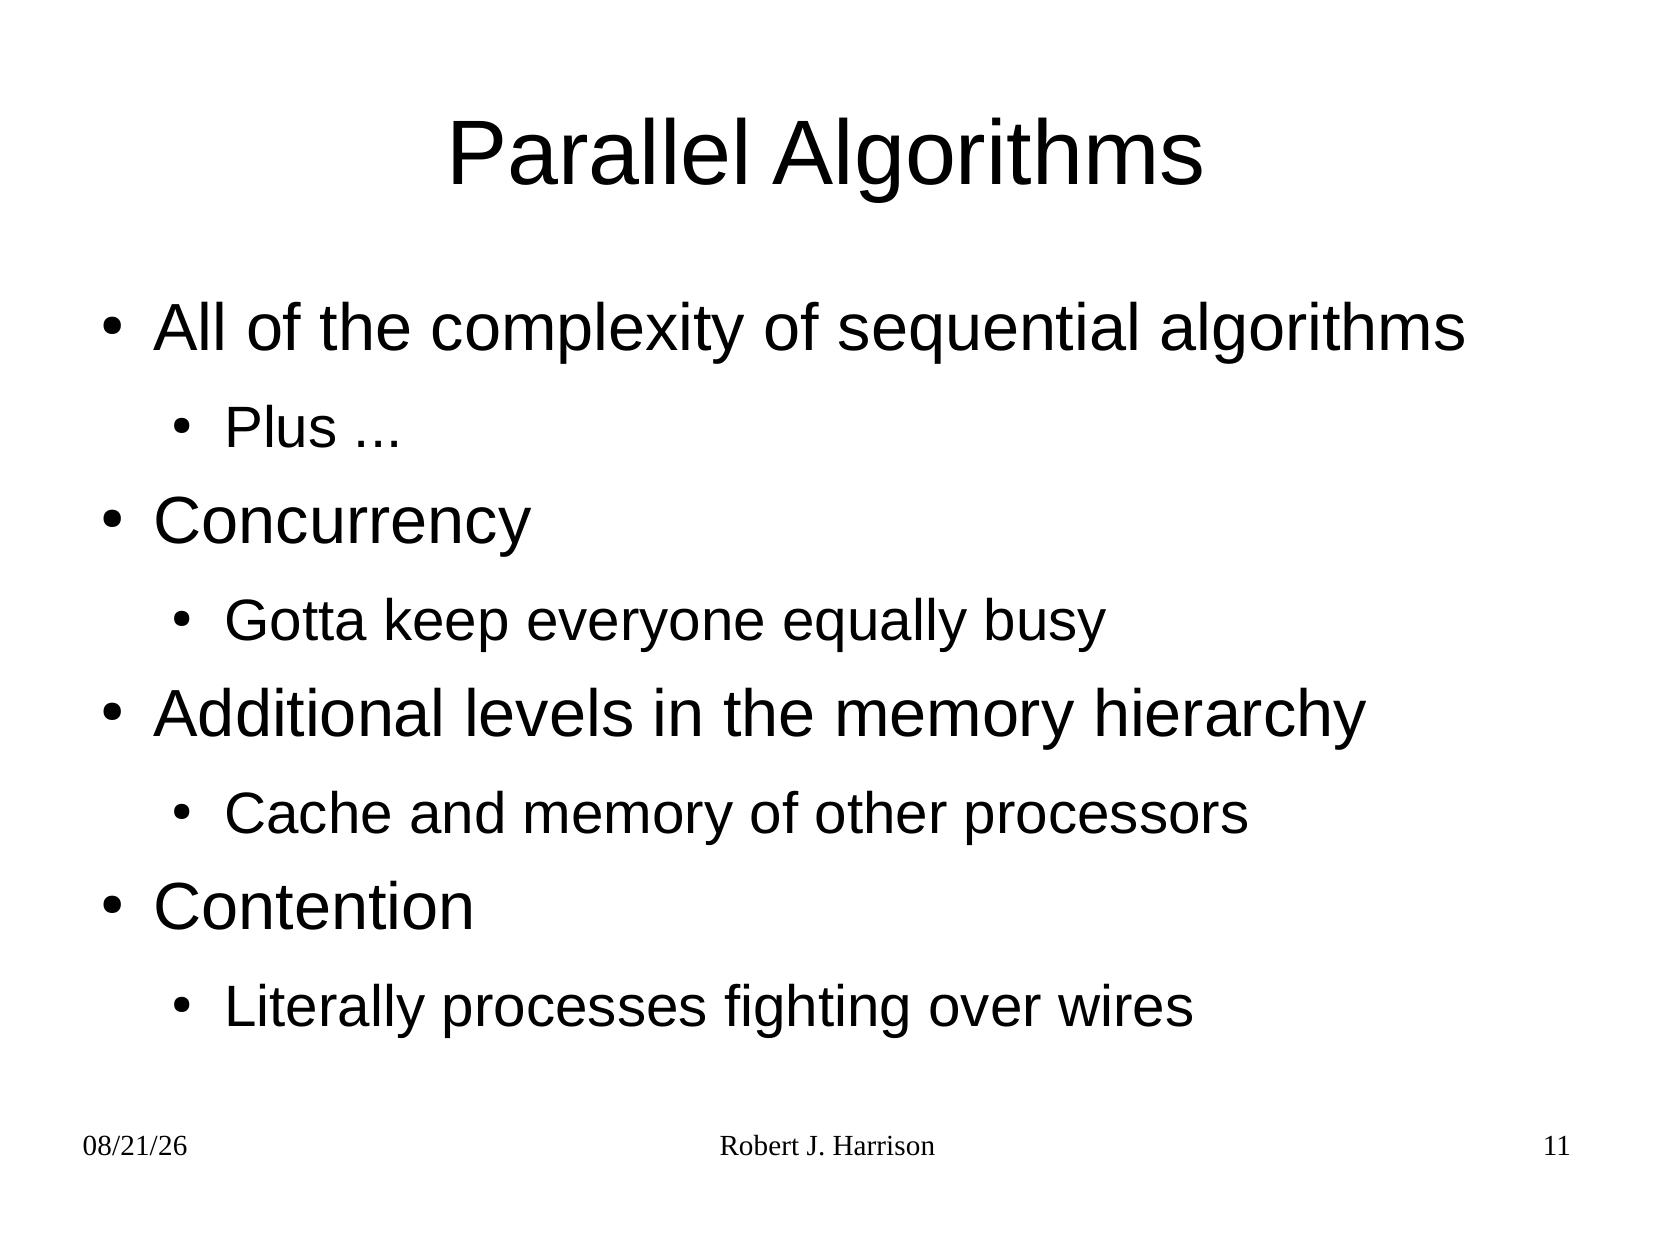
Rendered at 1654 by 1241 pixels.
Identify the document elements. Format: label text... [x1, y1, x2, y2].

title Parallel Algorithms [82, 56, 1571, 250]
list All of the complexity of sequential algorithms Plus ... Concurrency Gotta keep everyone equally busy Additional levels in the memory hierarchy Cache and memory of other processors Contention Literally processes fighting over wires [82, 290, 1571, 1109]
